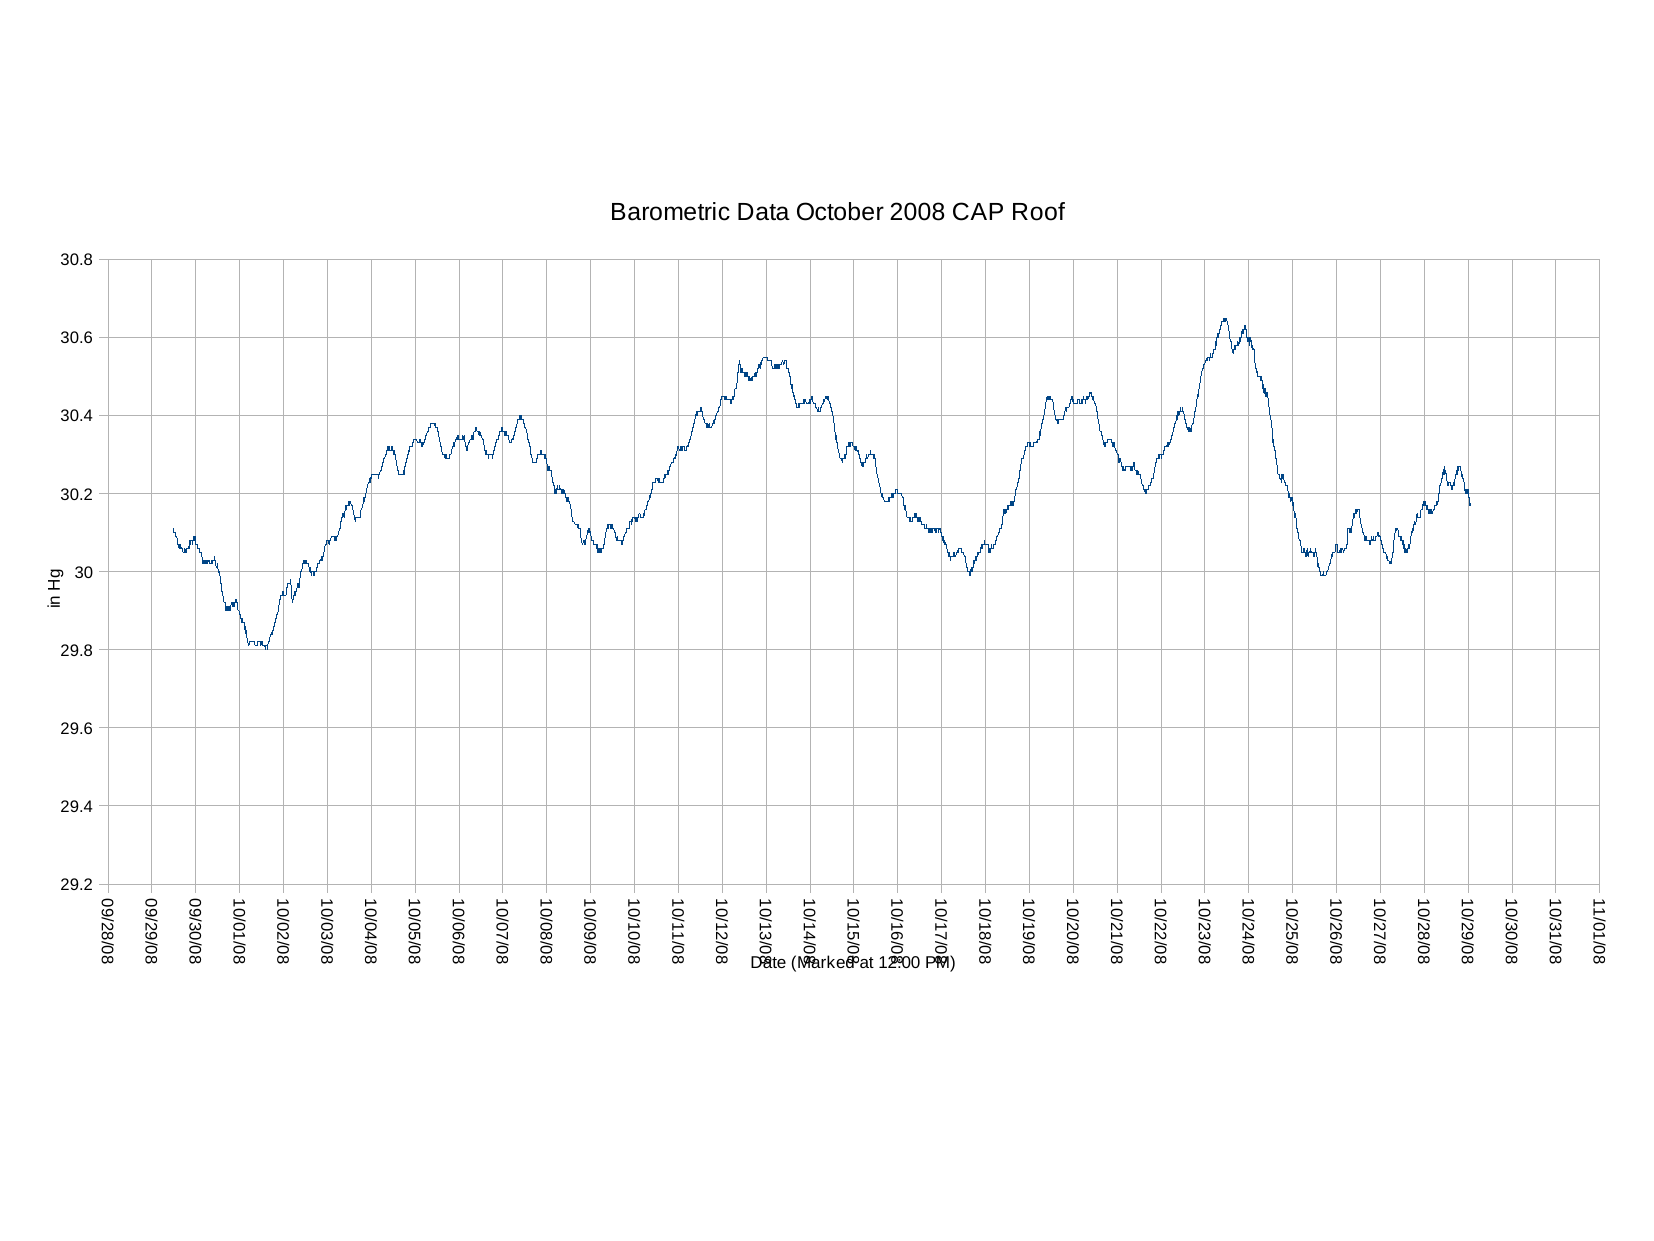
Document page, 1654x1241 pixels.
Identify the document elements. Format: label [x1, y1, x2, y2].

chart [17, 174, 1634, 999]
